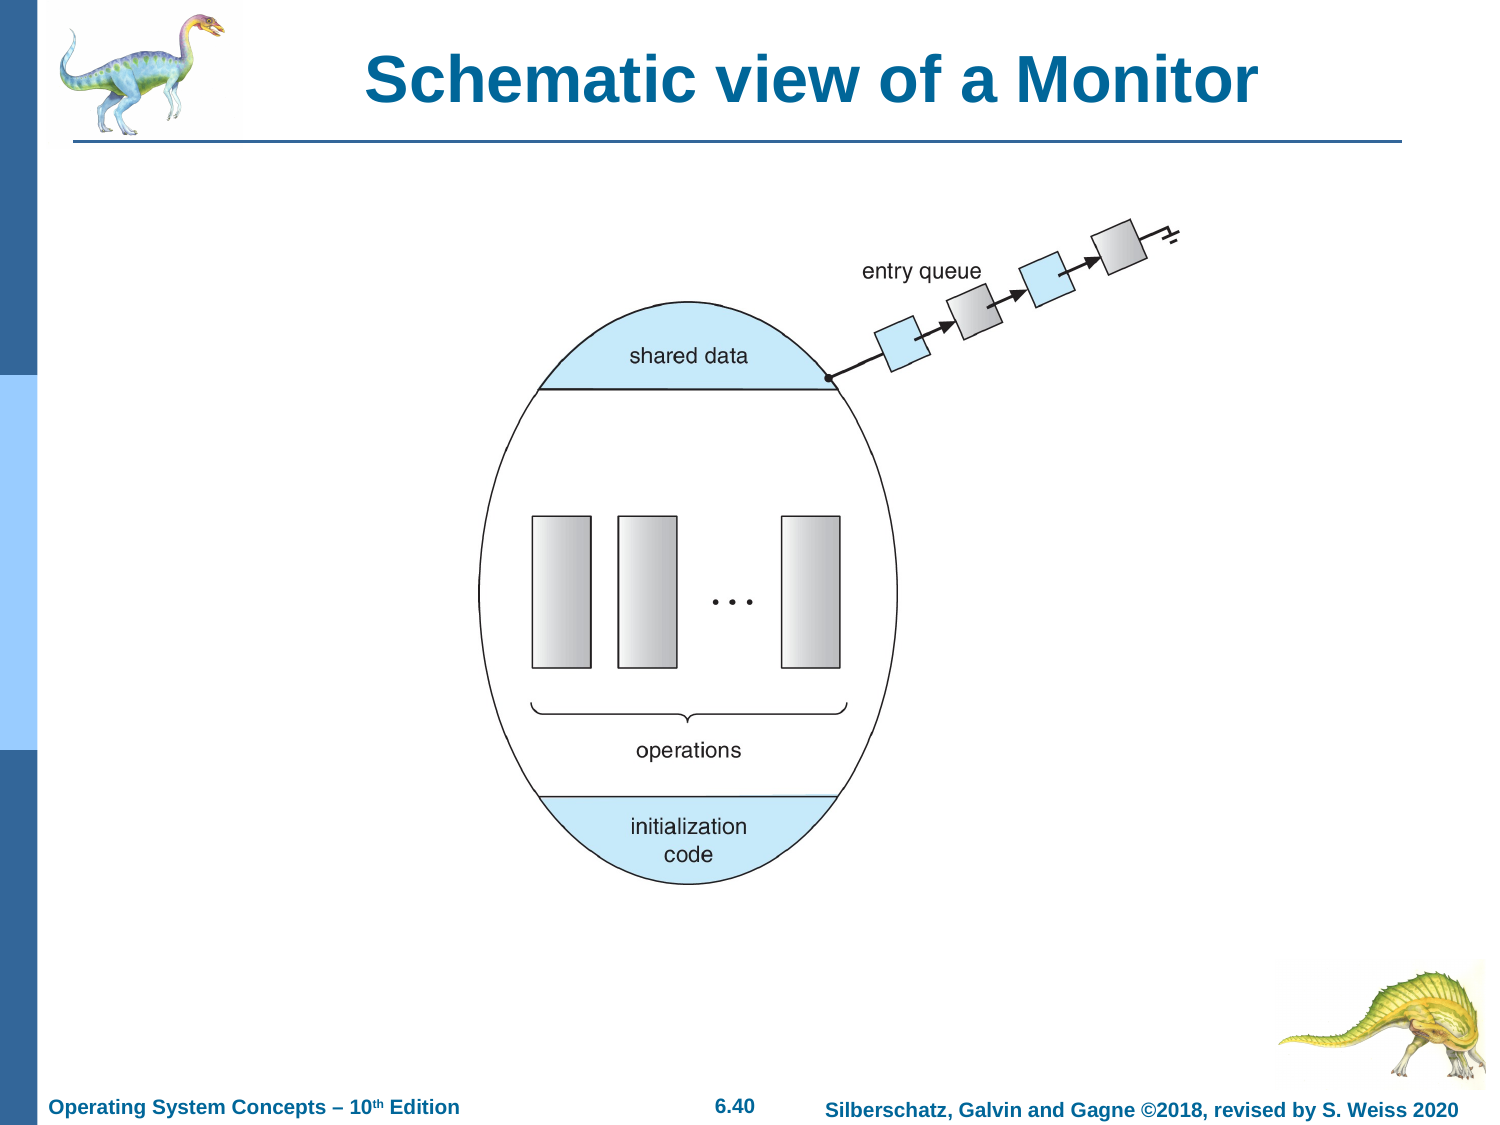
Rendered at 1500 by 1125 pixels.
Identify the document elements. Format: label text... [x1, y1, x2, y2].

picture [46, 0, 243, 149]
title Schematic view of a Monitor [200, 28, 1425, 124]
picture [1275, 959, 1486, 1090]
picture [478, 218, 1180, 885]
